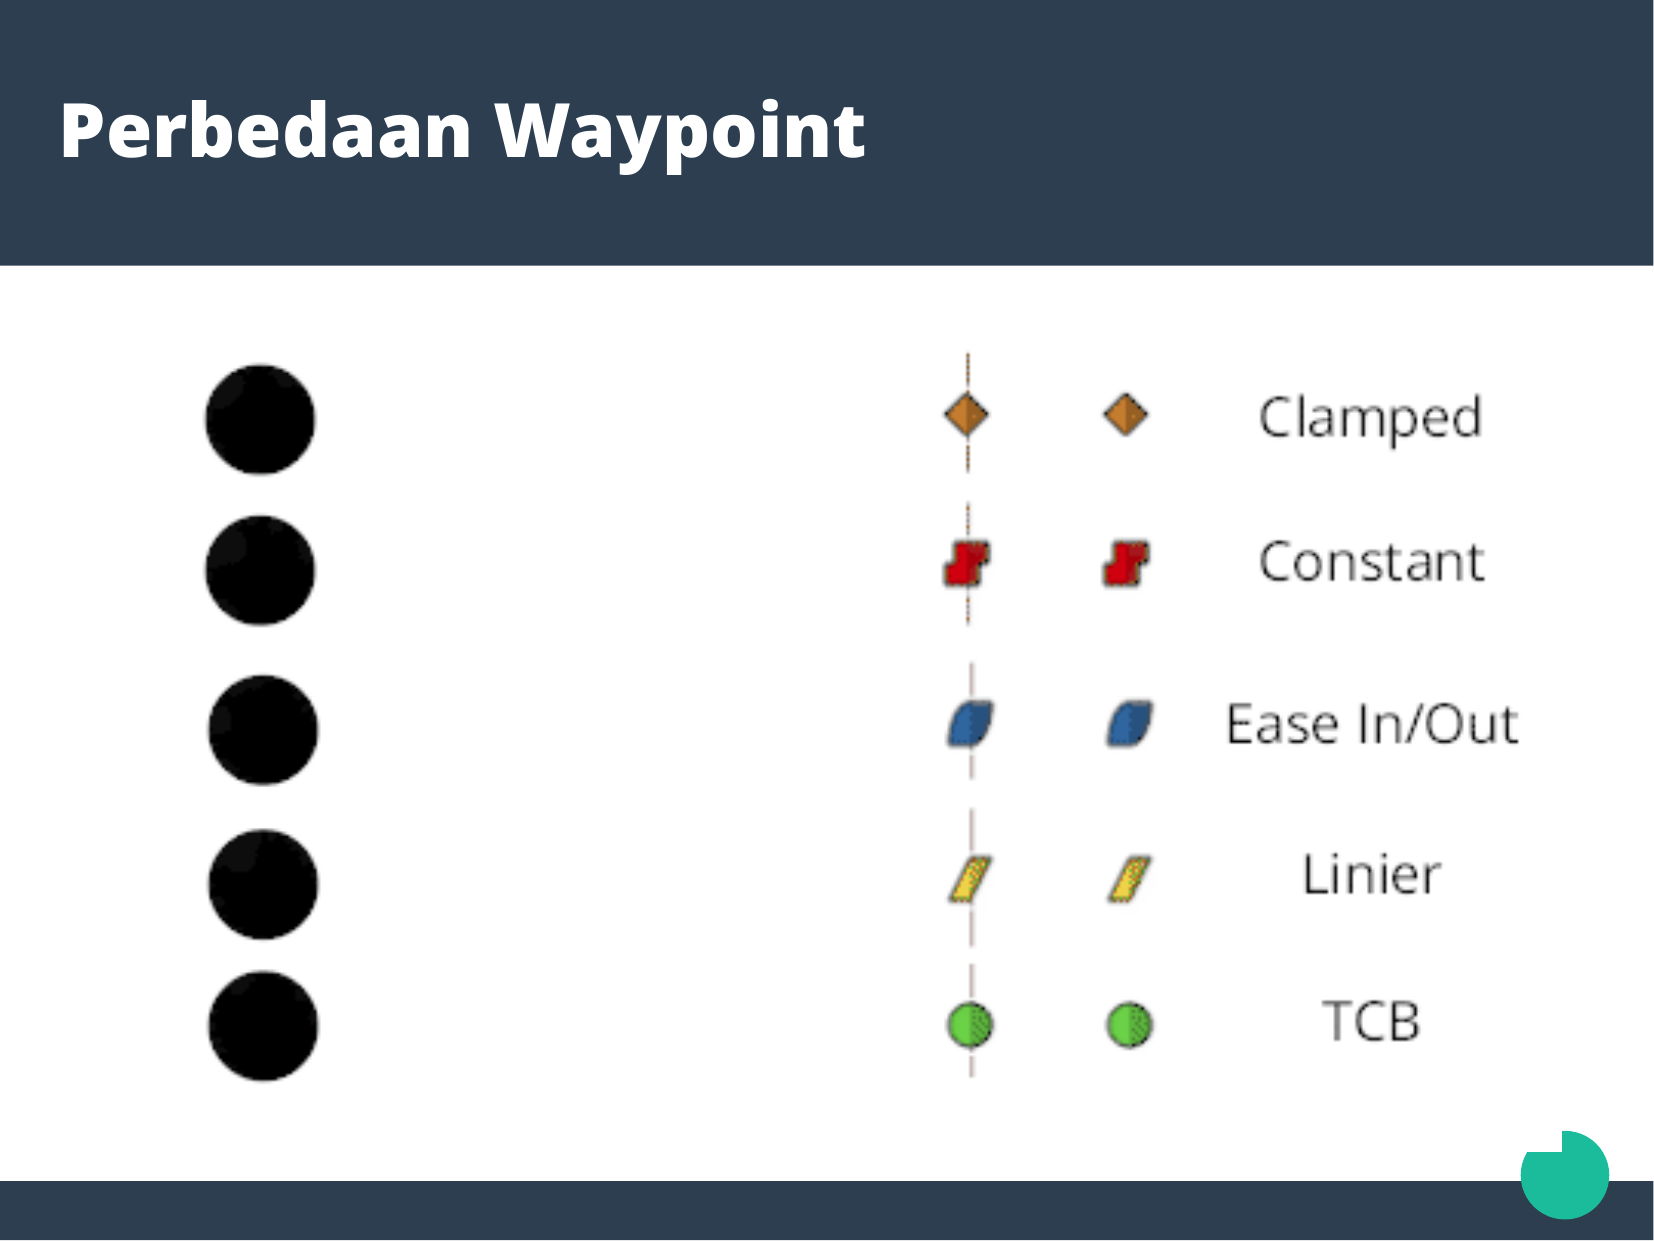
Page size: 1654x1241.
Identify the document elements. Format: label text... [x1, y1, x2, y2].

picture [91, 324, 1562, 1152]
title Perbedaan Waypoint [59, 56, 1595, 200]
